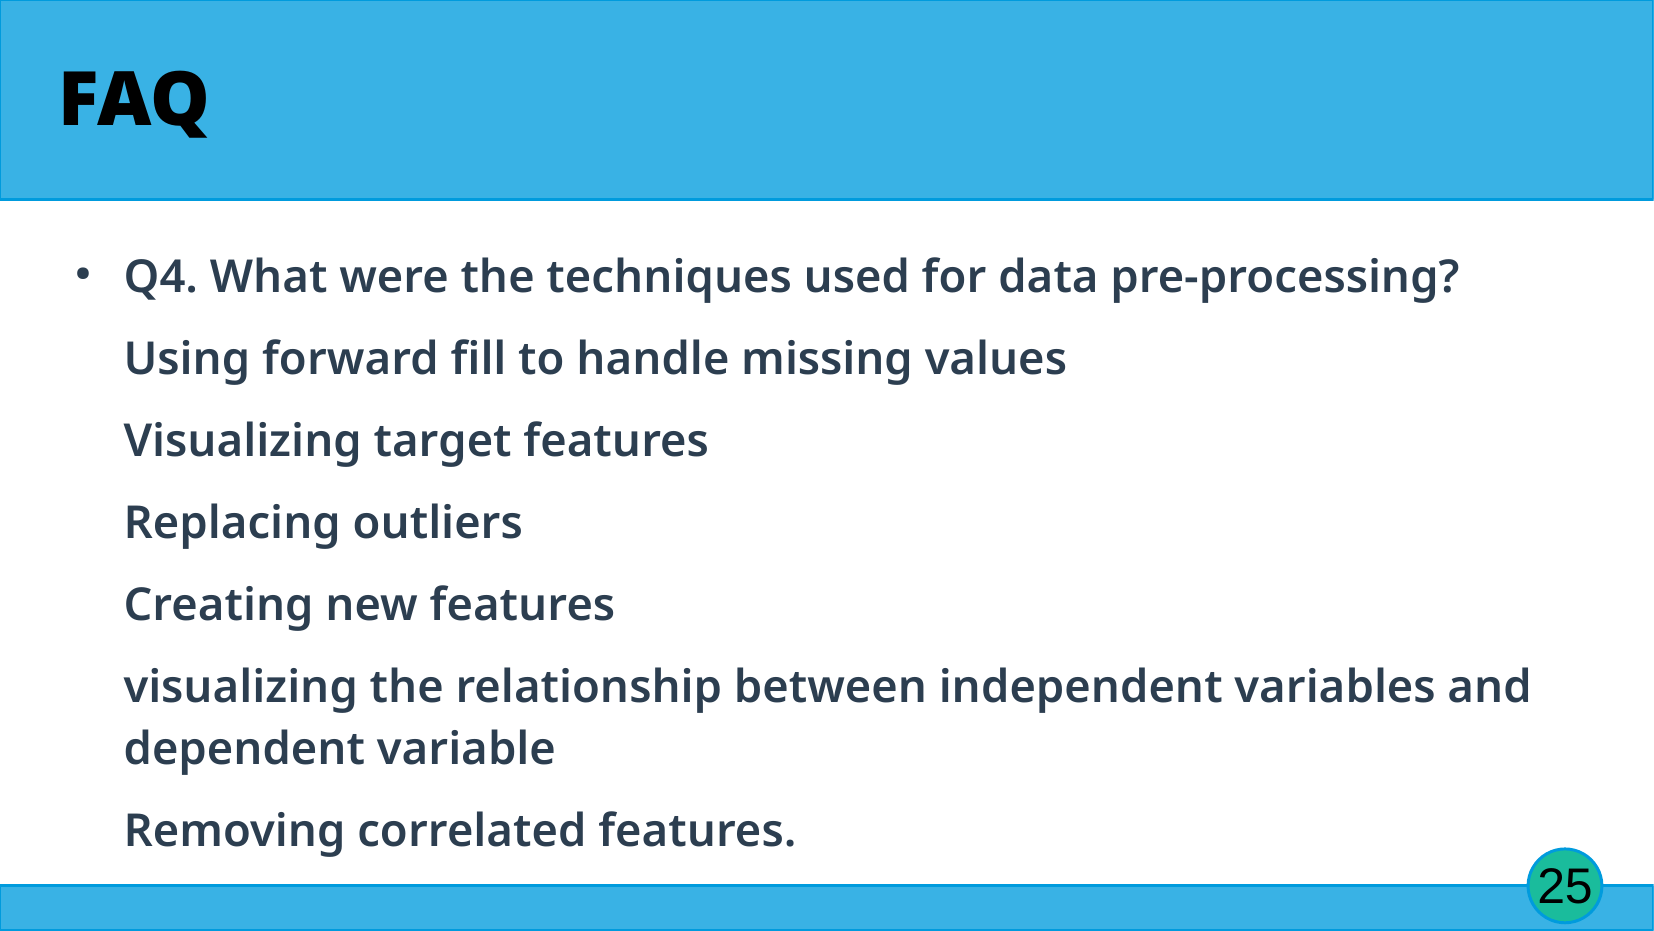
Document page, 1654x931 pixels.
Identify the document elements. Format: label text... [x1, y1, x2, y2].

list Q4. What were the techniques used for data pre-processing? Using forward fill to handle missing values Visualizing target features Replacing outliers Creating new features visualizing the relationship between independent variables and dependent variable Removing correlated features. [59, 243, 1595, 864]
title FAQ [59, 37, 1595, 155]
